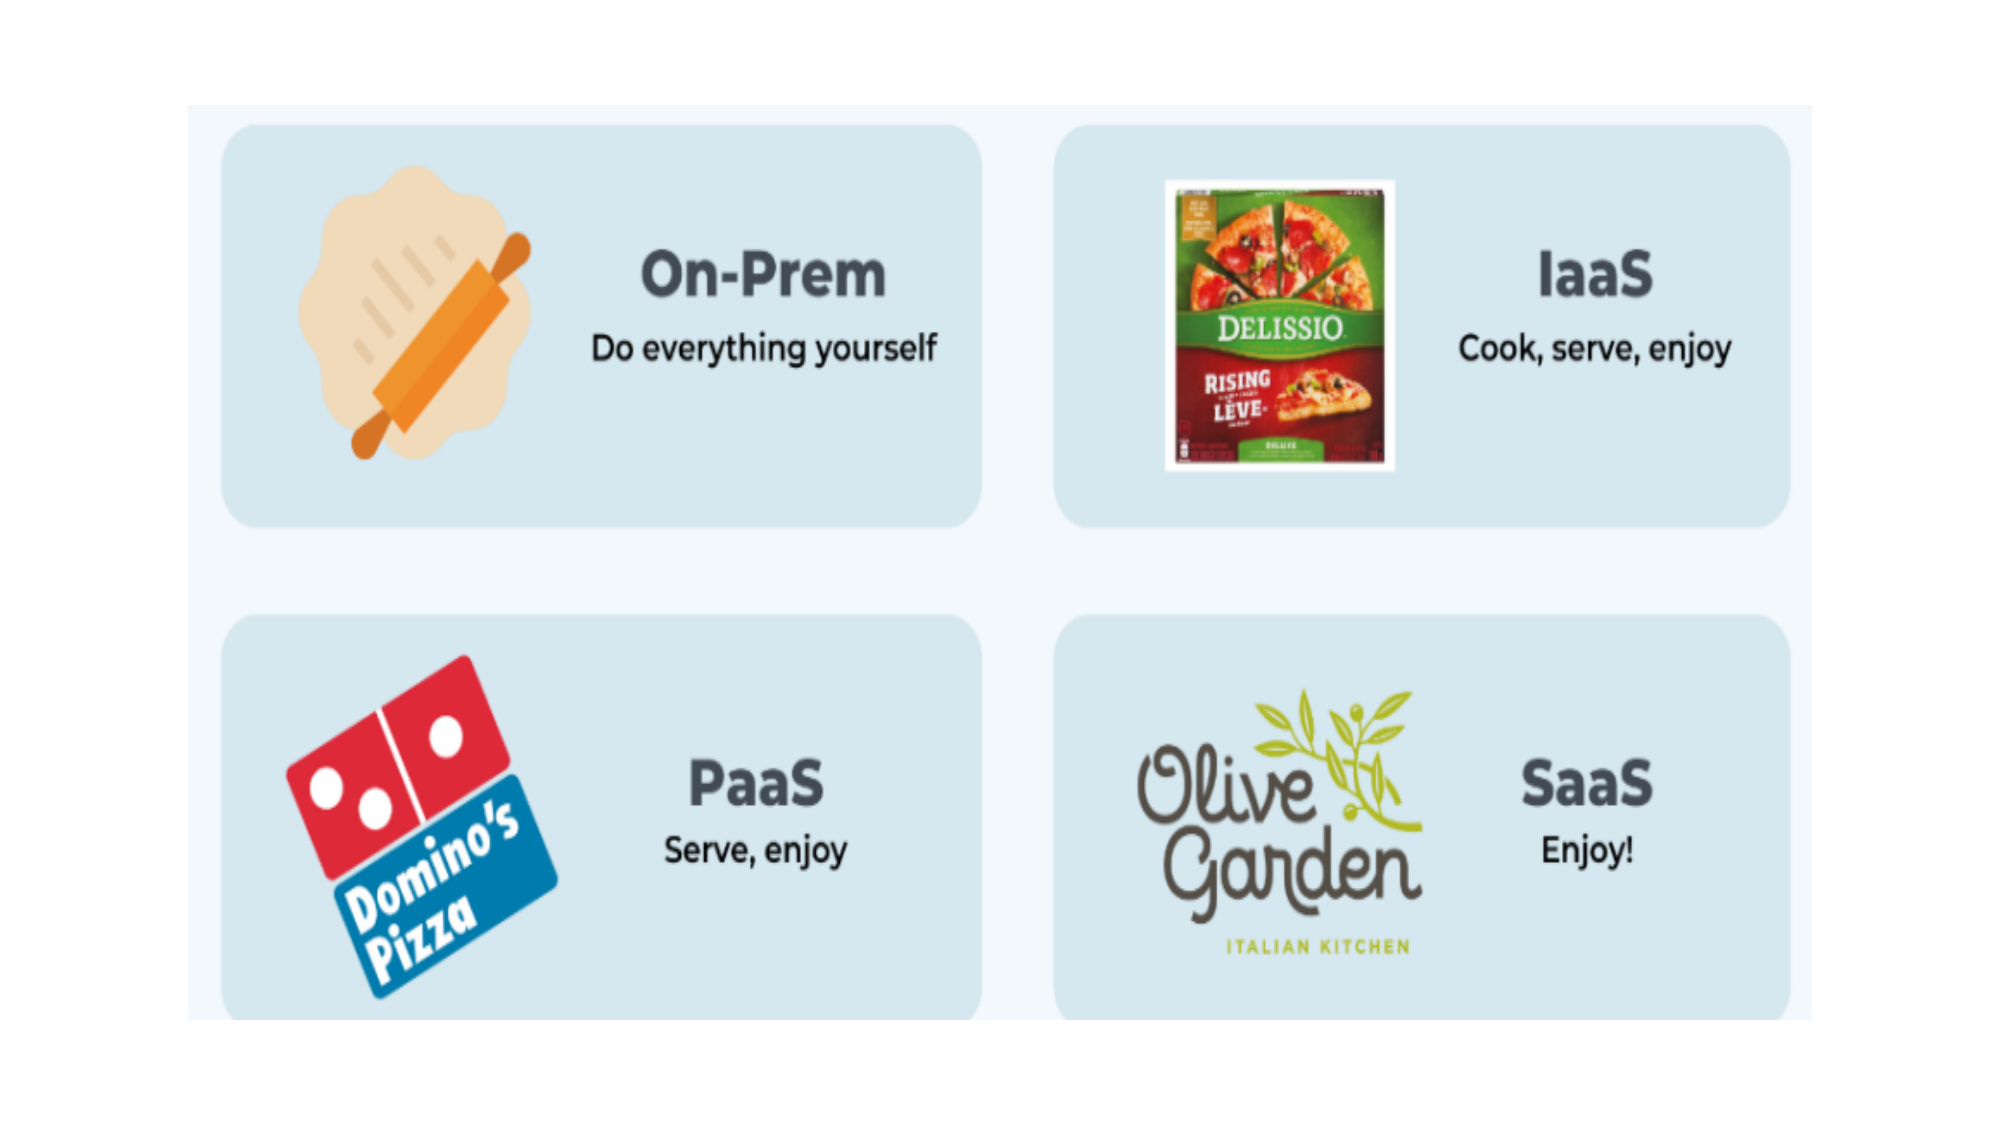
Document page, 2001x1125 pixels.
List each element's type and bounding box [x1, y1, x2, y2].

picture [187, 105, 1813, 1020]
